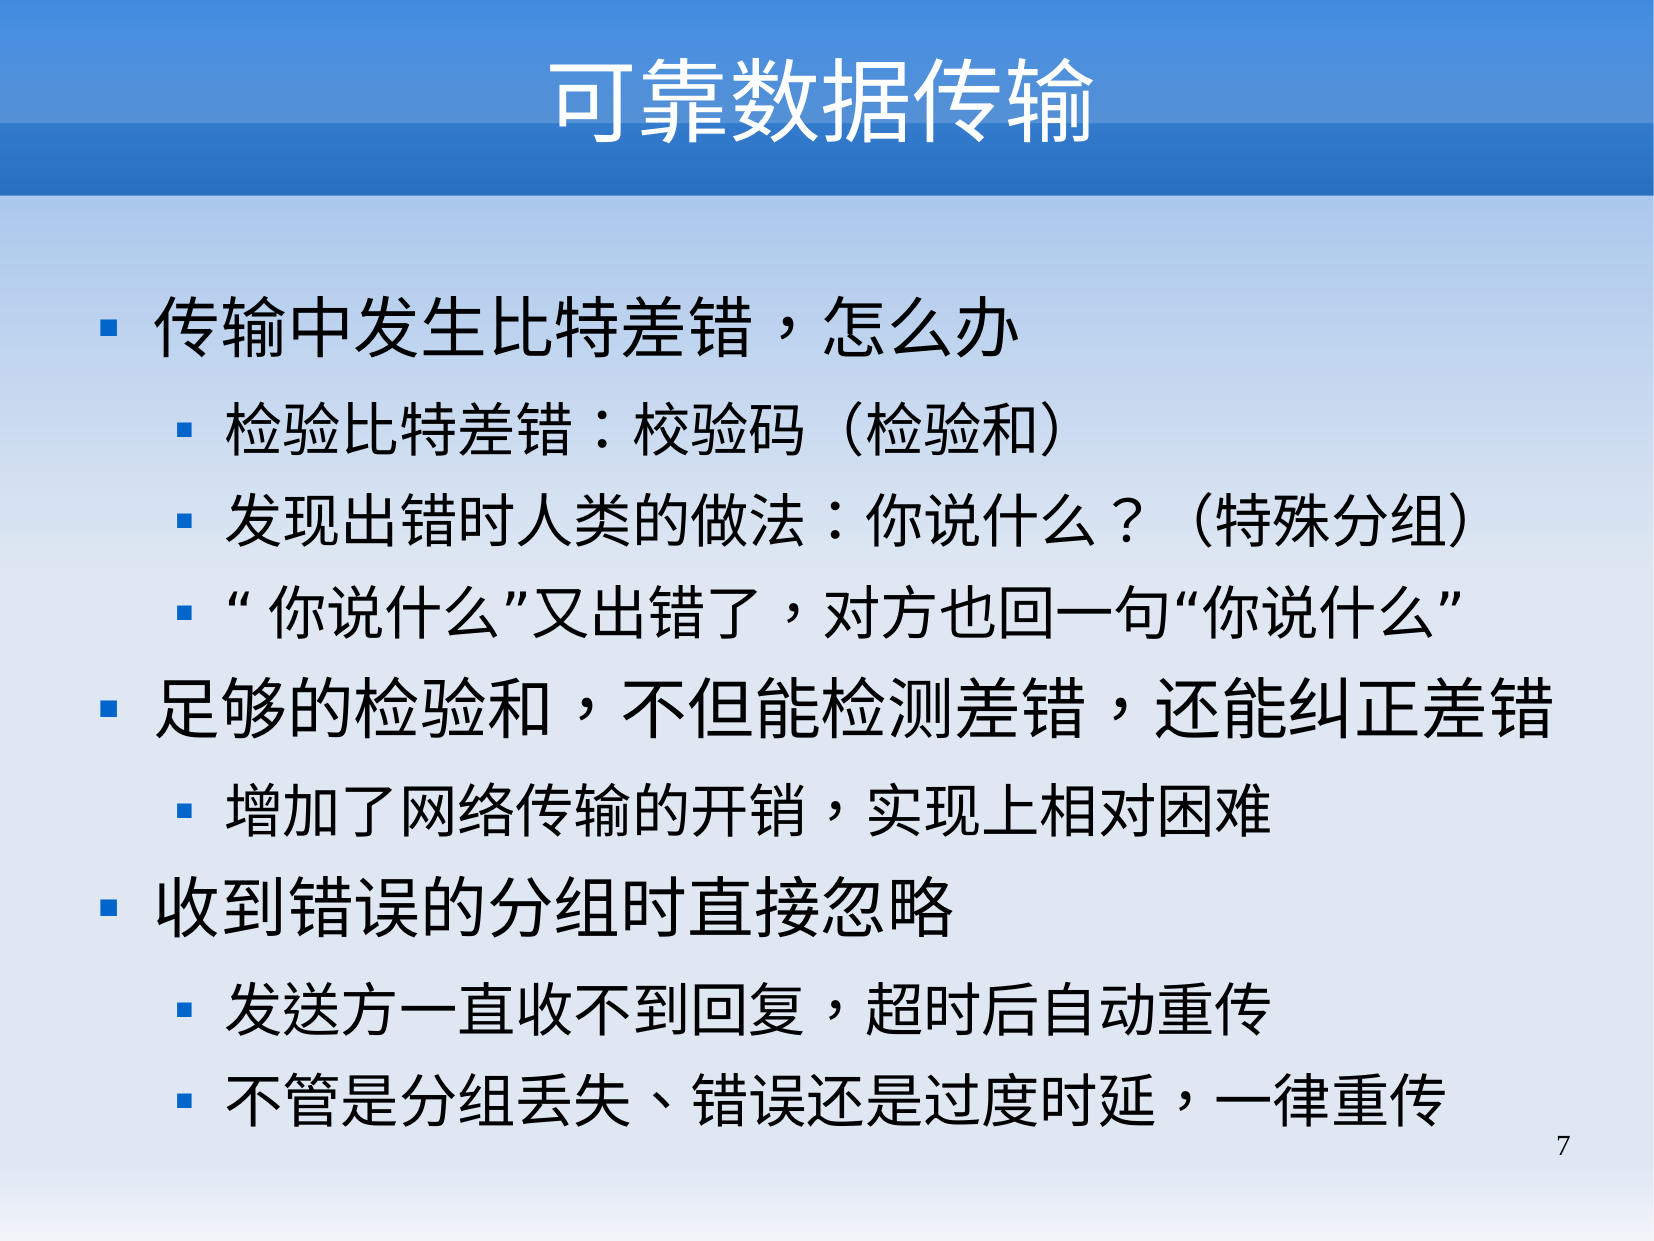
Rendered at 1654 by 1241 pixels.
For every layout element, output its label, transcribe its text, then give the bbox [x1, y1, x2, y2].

list 传输中发生比特差错，怎么办 检验比特差错：校验码（检验和） 发现出错时人类的做法：你说什么？（特殊分组） “你说什么”又出错了，对方也回一句“你说什么” 足够的检验和，不但能检测差错，还能纠正差错 增加了网络传输的开销，实现上相对困难 收到错误的分组时直接忽略 发送方一直收不到回复，超时后自动重传 不管是分组丢失、错误还是过度时延，一律重传 [82, 290, 1571, 1137]
title 可靠数据传输 [76, 0, 1565, 208]
picture [0, 0, 1654, 1241]
